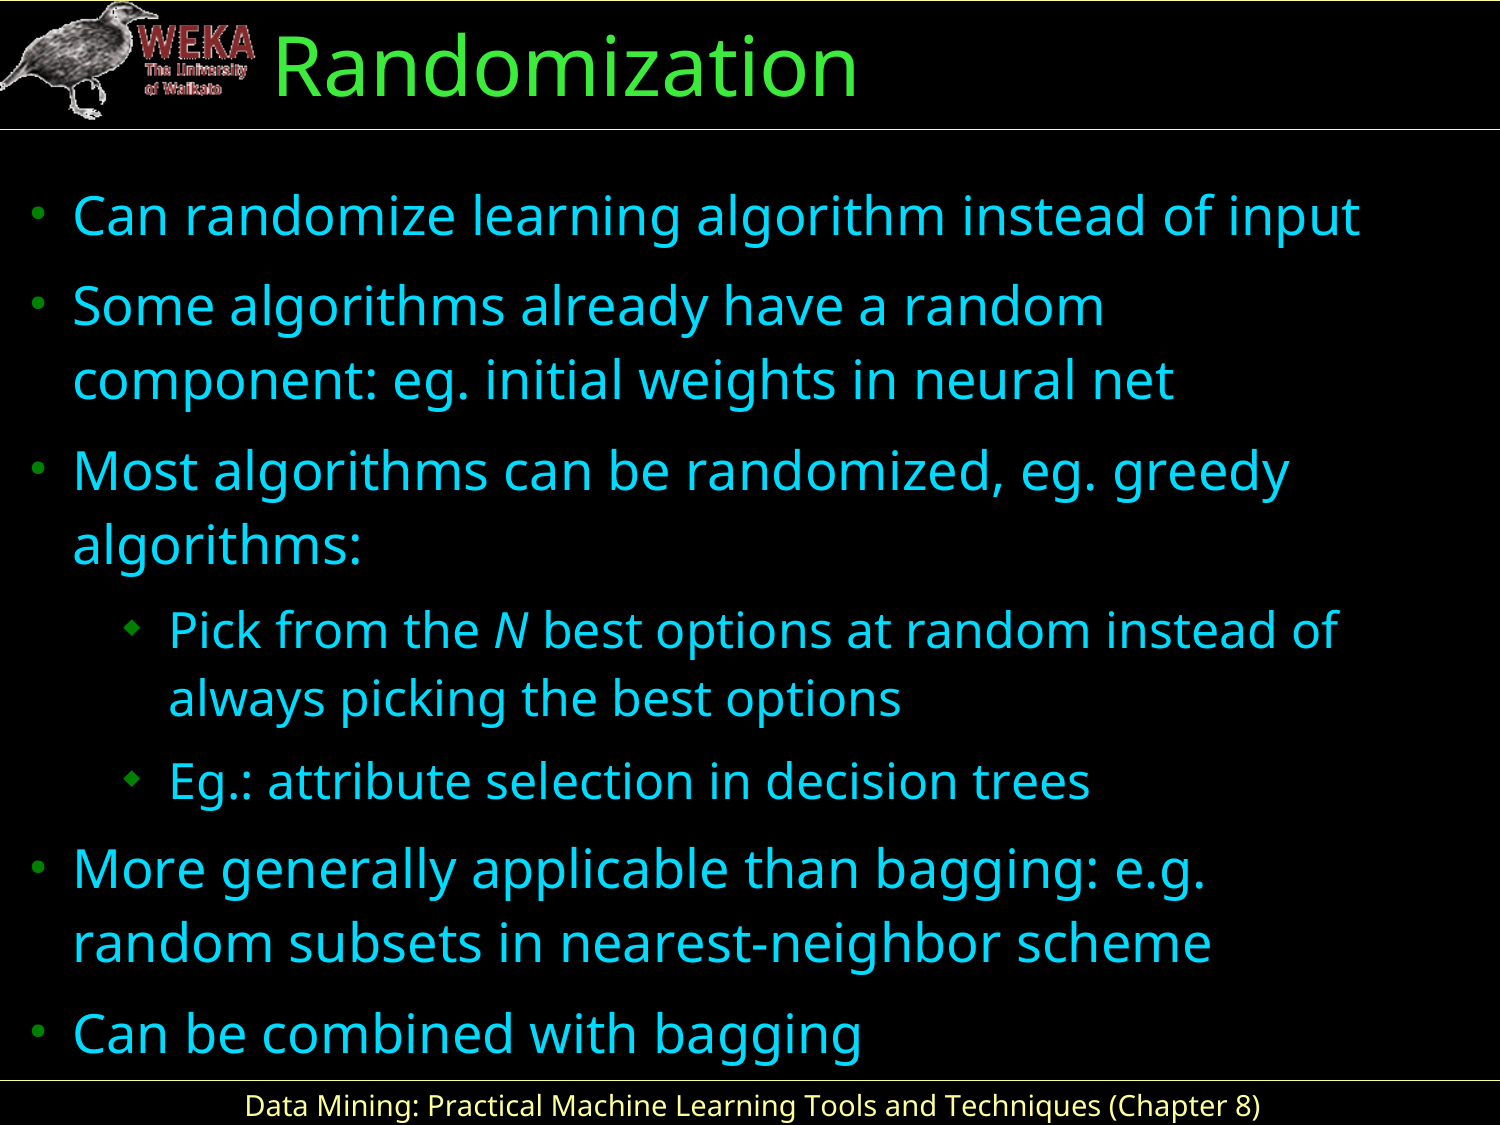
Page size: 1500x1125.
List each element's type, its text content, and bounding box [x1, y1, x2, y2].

list Can randomize learning algorithm instead of input Some algorithms already have a random component: eg. initial weights in neural net Most algorithms can be randomized, eg. greedy algorithms: Pick from the N best options at random instead of always picking the best options Eg.: attribute selection in decision trees More generally applicable than bagging: e.g. random subsets in nearest-neighbor scheme Can be combined with bagging [29, 177, 1418, 1093]
title Randomization [263, 0, 1500, 159]
picture [0, 1, 263, 129]
